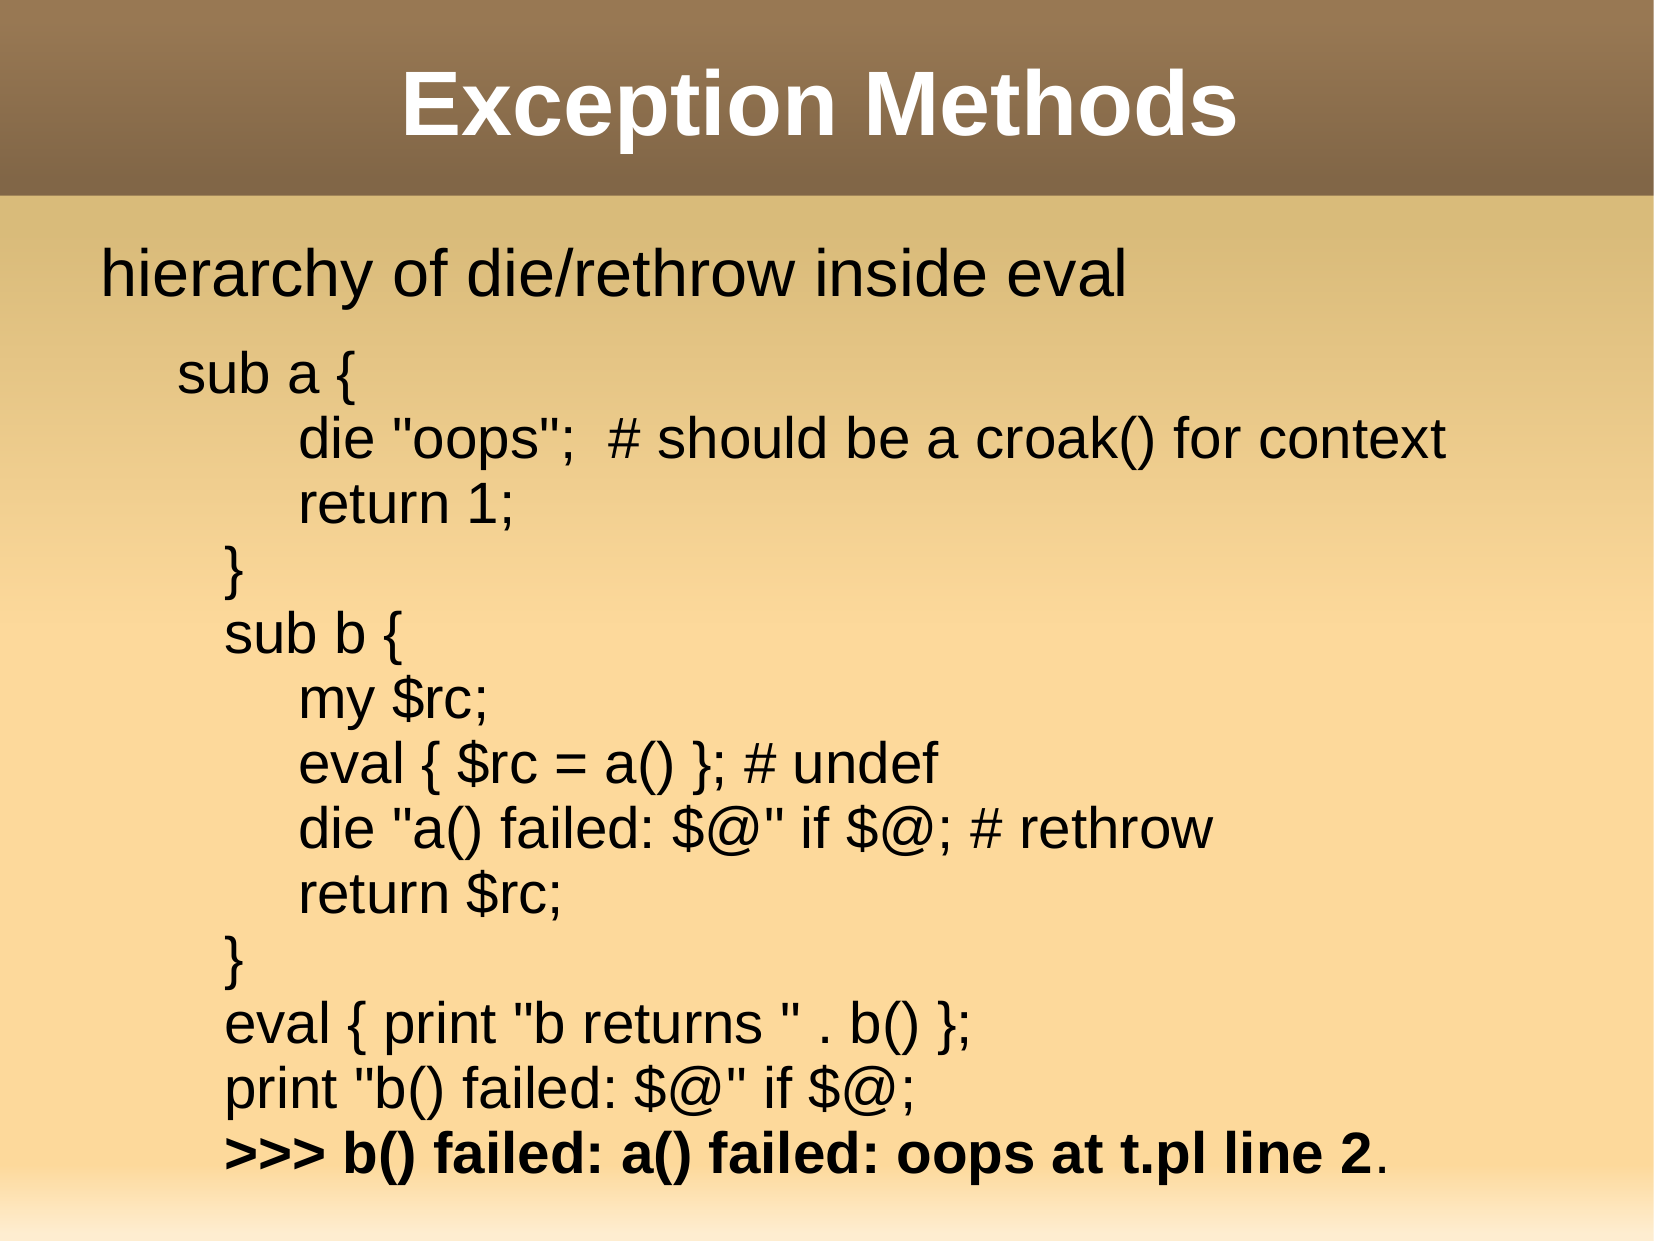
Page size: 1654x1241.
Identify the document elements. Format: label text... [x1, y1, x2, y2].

title Exception Methods [76, 7, 1565, 200]
list hierarchy of die/rethrow inside eval sub a { die "oops"; # should be a croak() for context return 1; } sub b { my $rc; eval { $rc = a() }; # undef die "a() failed: $@" if $@; # rethrow return $rc; } eval { print "b returns " . b() }; print "b() failed: $@" if $@; >>> b() failed: a() failed: oops at t.pl line 2. [82, 236, 1571, 1240]
picture [0, 0, 1654, 1241]
